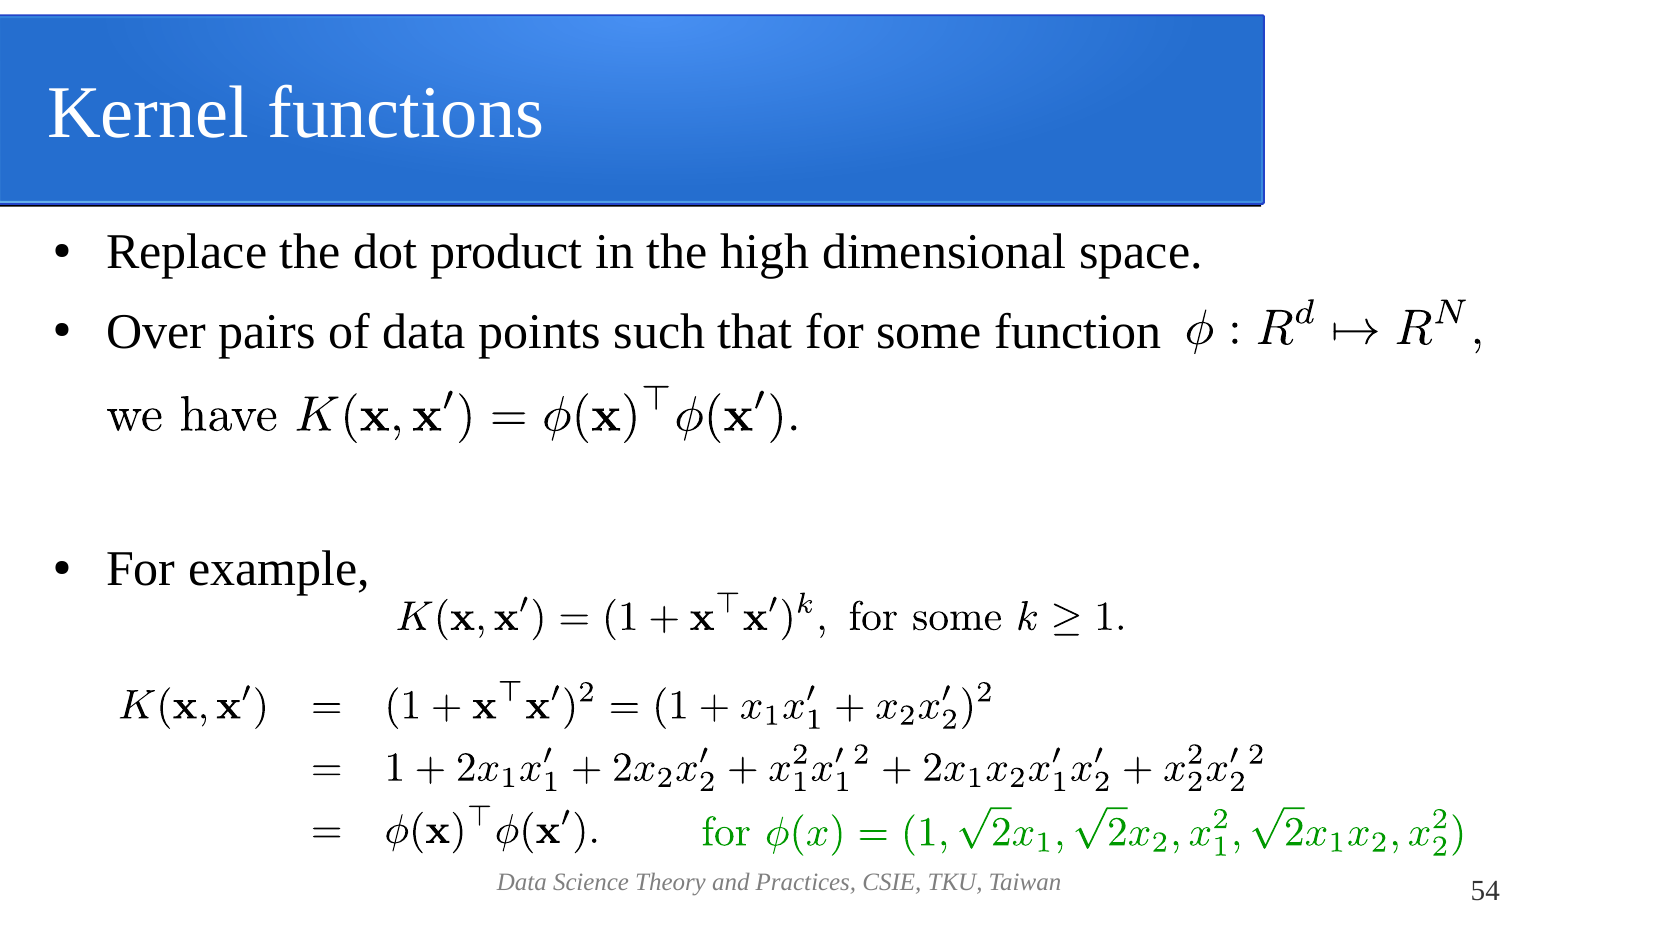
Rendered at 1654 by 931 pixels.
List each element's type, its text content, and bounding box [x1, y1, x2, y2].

title Kernel functions [47, 35, 1199, 189]
picture [118, 681, 1463, 856]
picture [1182, 297, 1483, 356]
picture [106, 385, 797, 443]
picture [395, 592, 1123, 641]
list Replace the dot product in the high dimensional space. Over pairs of data points such that for some function For example, [35, 224, 1524, 764]
